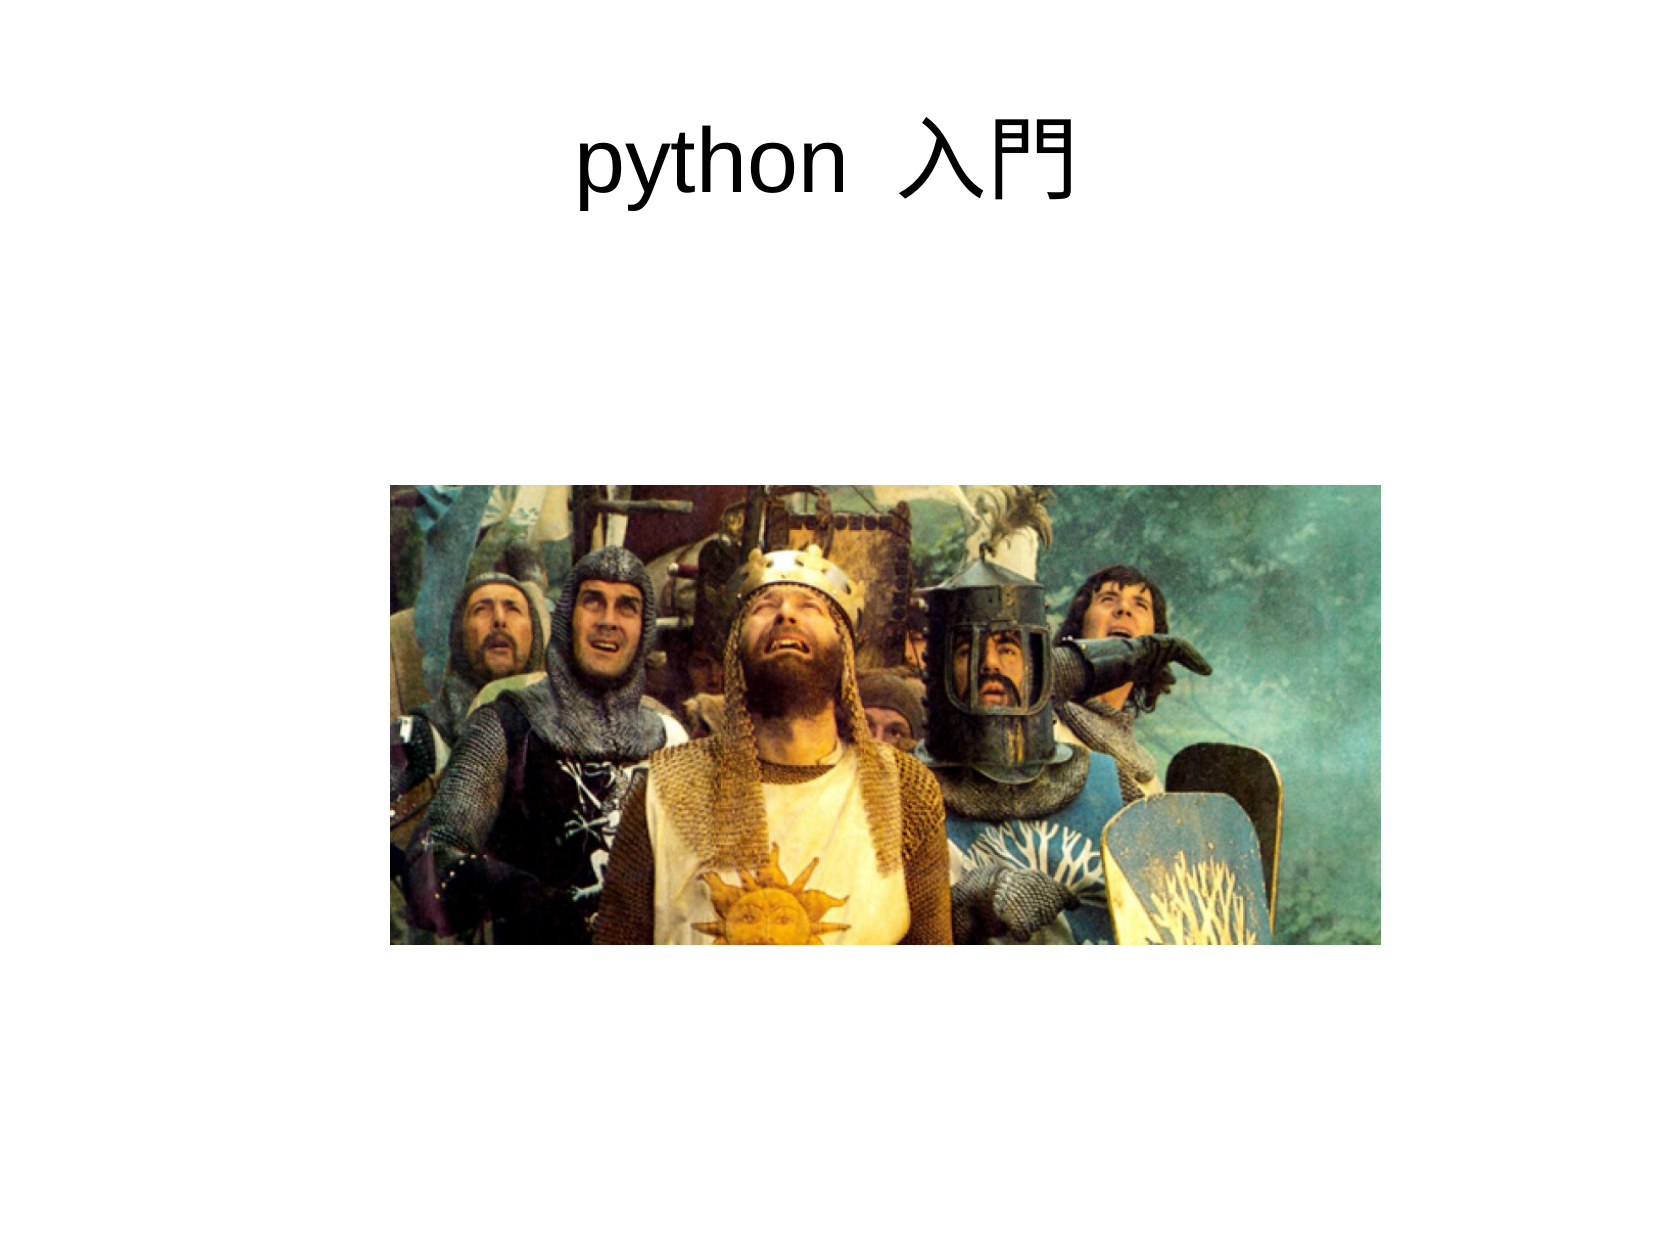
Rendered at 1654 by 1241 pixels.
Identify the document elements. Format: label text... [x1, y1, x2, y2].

picture [390, 485, 1381, 946]
title python 入門 [82, 49, 1571, 257]
